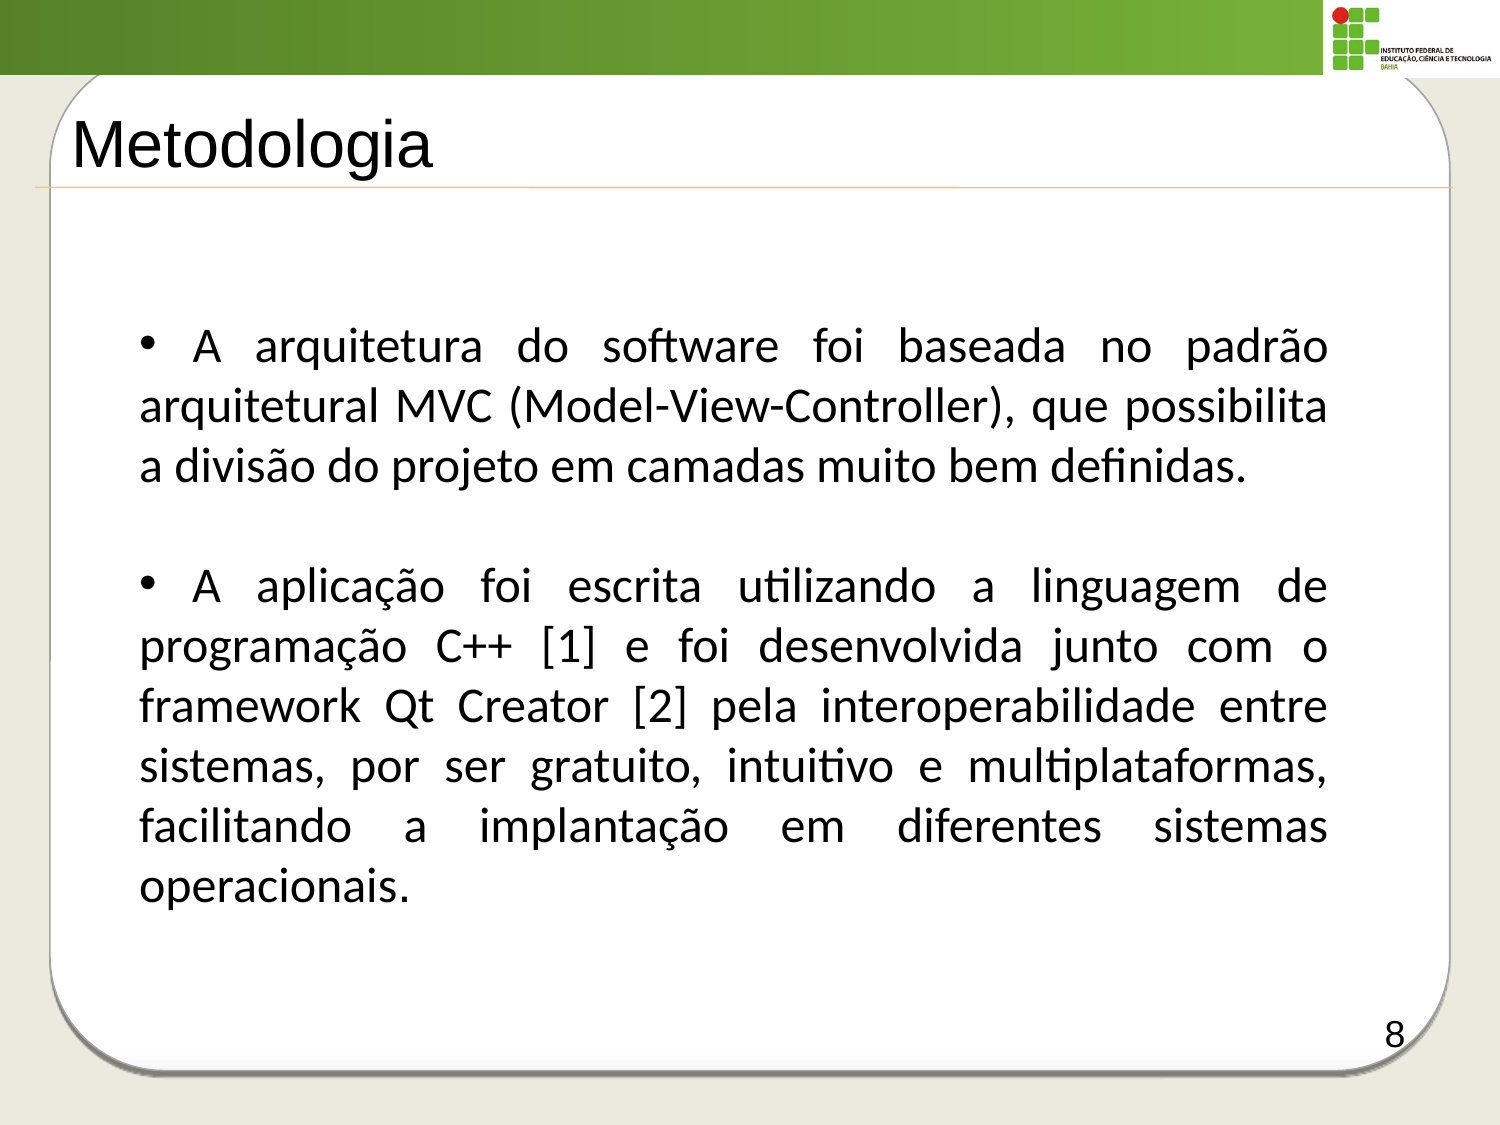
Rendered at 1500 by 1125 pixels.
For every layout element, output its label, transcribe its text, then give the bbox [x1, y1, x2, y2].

text_box [0, 0, 1323, 75]
text_box Metodologia [56, 93, 1500, 189]
picture [1323, 0, 1500, 79]
text_box <number> [1369, 1002, 1445, 1063]
text_box A arquitetura do software foi baseada no padrão arquitetural MVC (Model-View-Controller), que possibilita a divisão do projeto em camadas muito bem definidas. A aplicação foi escrita utilizando a linguagem de programação C++ [1] e foi desenvolvida junto com o framework Qt Creator [2] pela interoperabilidade entre sistemas, por ser gratuito, intuitivo e multiplataformas, facilitando a implantação em diferentes sistemas operacionais. [124, 304, 1344, 390]
